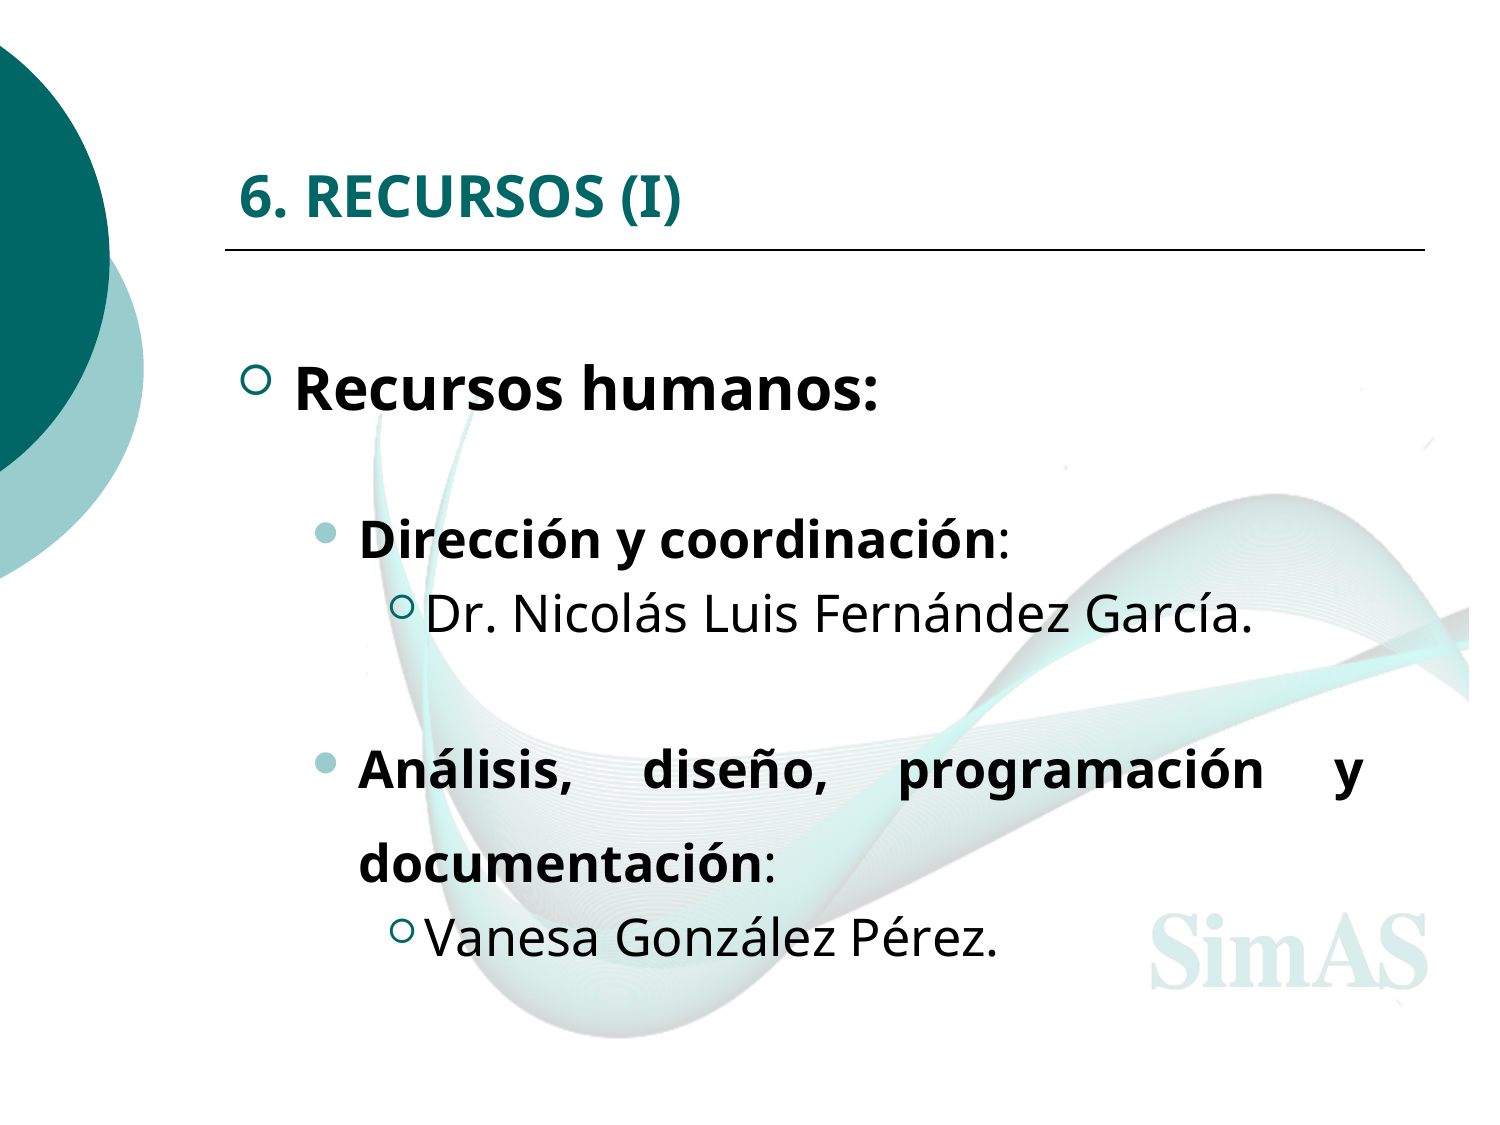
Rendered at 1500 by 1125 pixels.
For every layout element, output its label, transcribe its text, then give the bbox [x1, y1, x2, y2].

title 6. RECURSOS (I) [224, 49, 1425, 237]
list Recursos humanos: Dirección y coordinación: Dr. Nicolás Luis Fernández García. Análisis, diseño, programación y documentación: Vanesa González Pérez. [222, 341, 1380, 1017]
